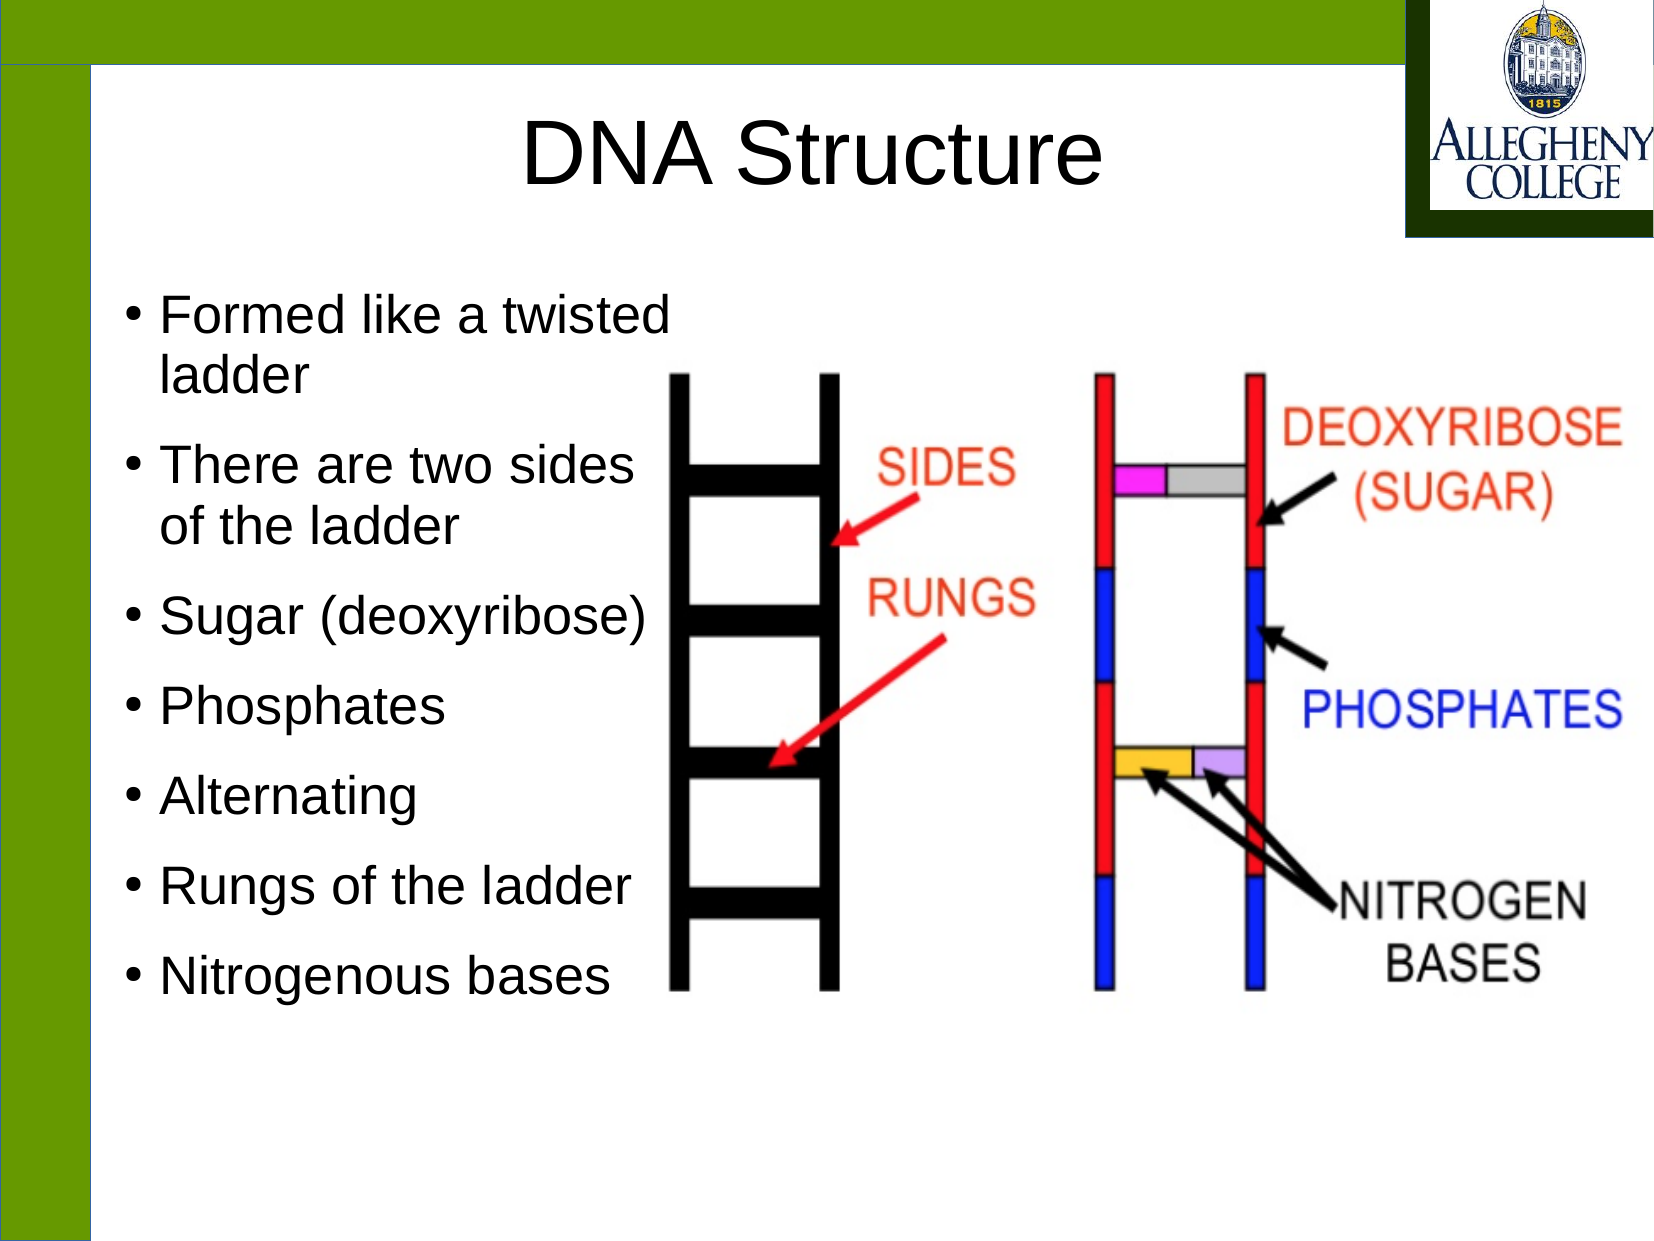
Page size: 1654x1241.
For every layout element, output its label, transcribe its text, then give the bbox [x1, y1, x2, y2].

picture [627, 238, 1654, 1241]
text_box [0, 0, 1654, 1241]
list Formed like a twisted ladder There are two sides of the ladder Sugar (deoxyribose) Phosphates Alternating Rungs of the ladder Nitrogenous bases [124, 284, 676, 1110]
picture [1430, 0, 1654, 210]
title DNA Structure [112, 65, 1515, 257]
